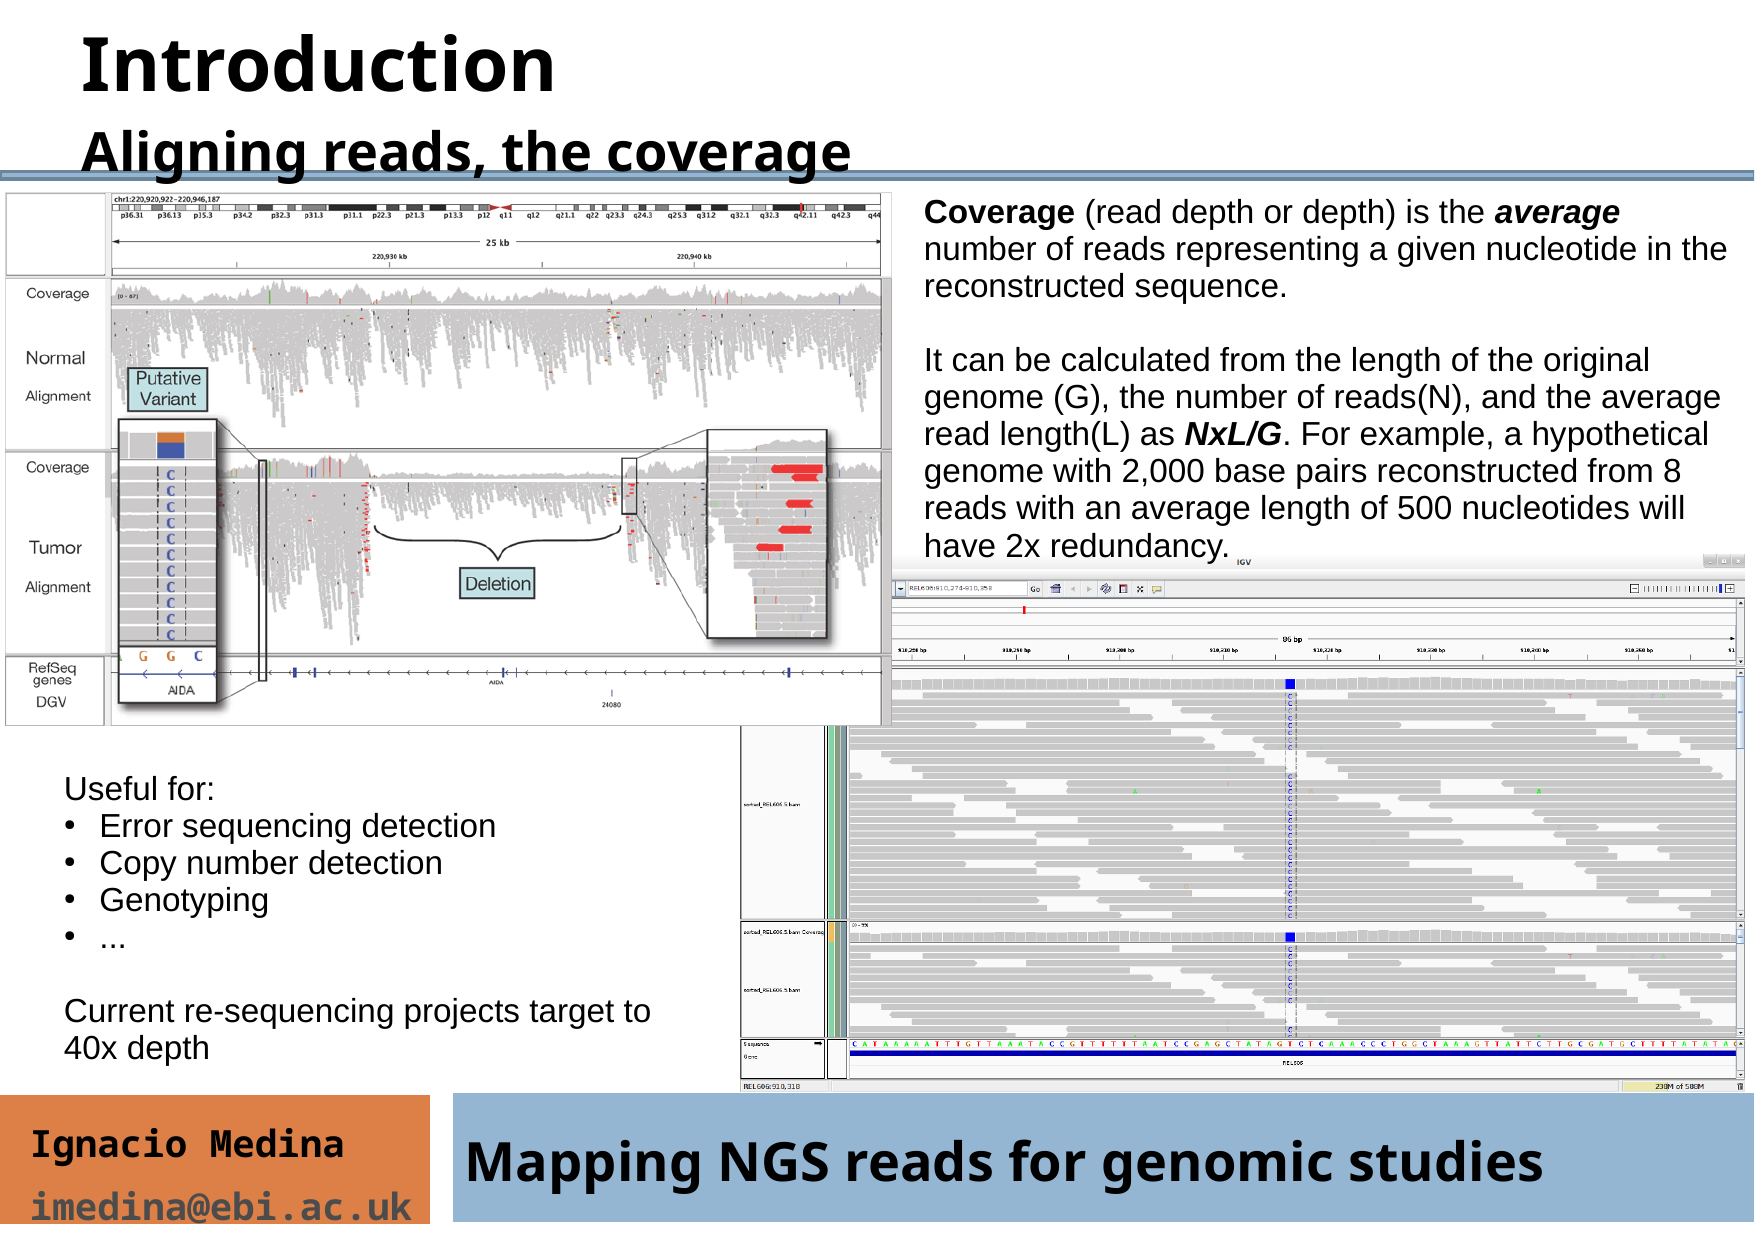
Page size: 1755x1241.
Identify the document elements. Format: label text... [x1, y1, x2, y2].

picture [5, 192, 1745, 1092]
text_box Ignacio Medina imedina@ebi.ac.uk [15, 1110, 436, 1224]
text_box Coverage (read depth or depth) is the average number of reads representing a given nucleotide in the reconstructed sequence. It can be calculated from the length of the original genome (G), the number of reads(N), and the average read length(L) as NxL/G. For example, a hypothetical genome with 2,000 base pairs reconstructed from 8 reads with an average length of 500 nucleotides will have 2x redundancy. [909, 186, 1749, 572]
text_box Mapping NGS reads for genomic studies [450, 1116, 1726, 1195]
text_box [180, 171, 296, 179]
text_box [813, 171, 1754, 179]
text_box [0, 171, 174, 179]
text_box [302, 171, 807, 179]
text_box Useful for: Error sequencing detection Copy number detection Genotyping ... Current re-sequencing projects target to 40x depth [49, 762, 695, 1074]
text_box Introduction Aligning reads, the coverage [67, 3, 1688, 169]
